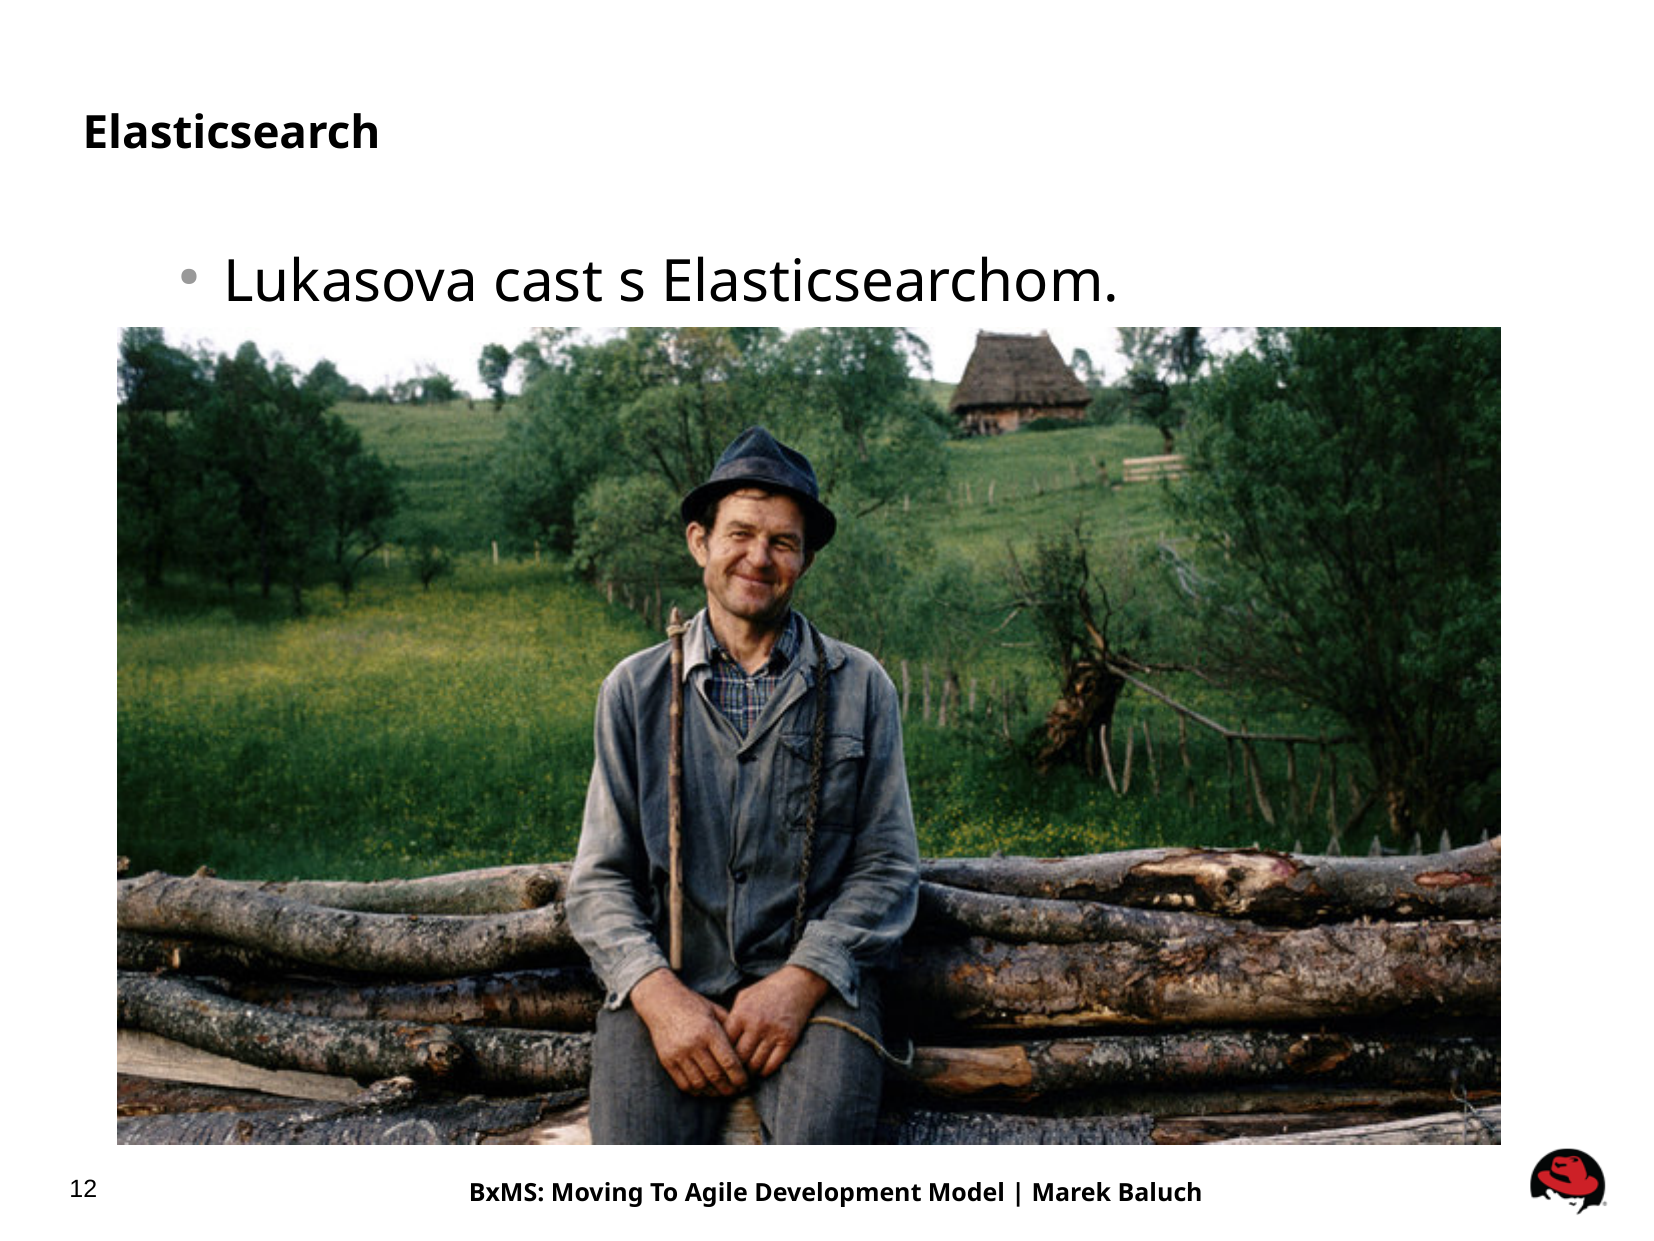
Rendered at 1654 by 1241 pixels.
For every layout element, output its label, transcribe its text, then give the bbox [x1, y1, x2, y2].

picture [1529, 1146, 1613, 1224]
list Lukasova cast s Elasticsearchom. [86, 238, 1576, 1129]
title Elasticsearch [82, 37, 1571, 226]
picture [117, 327, 1501, 1145]
